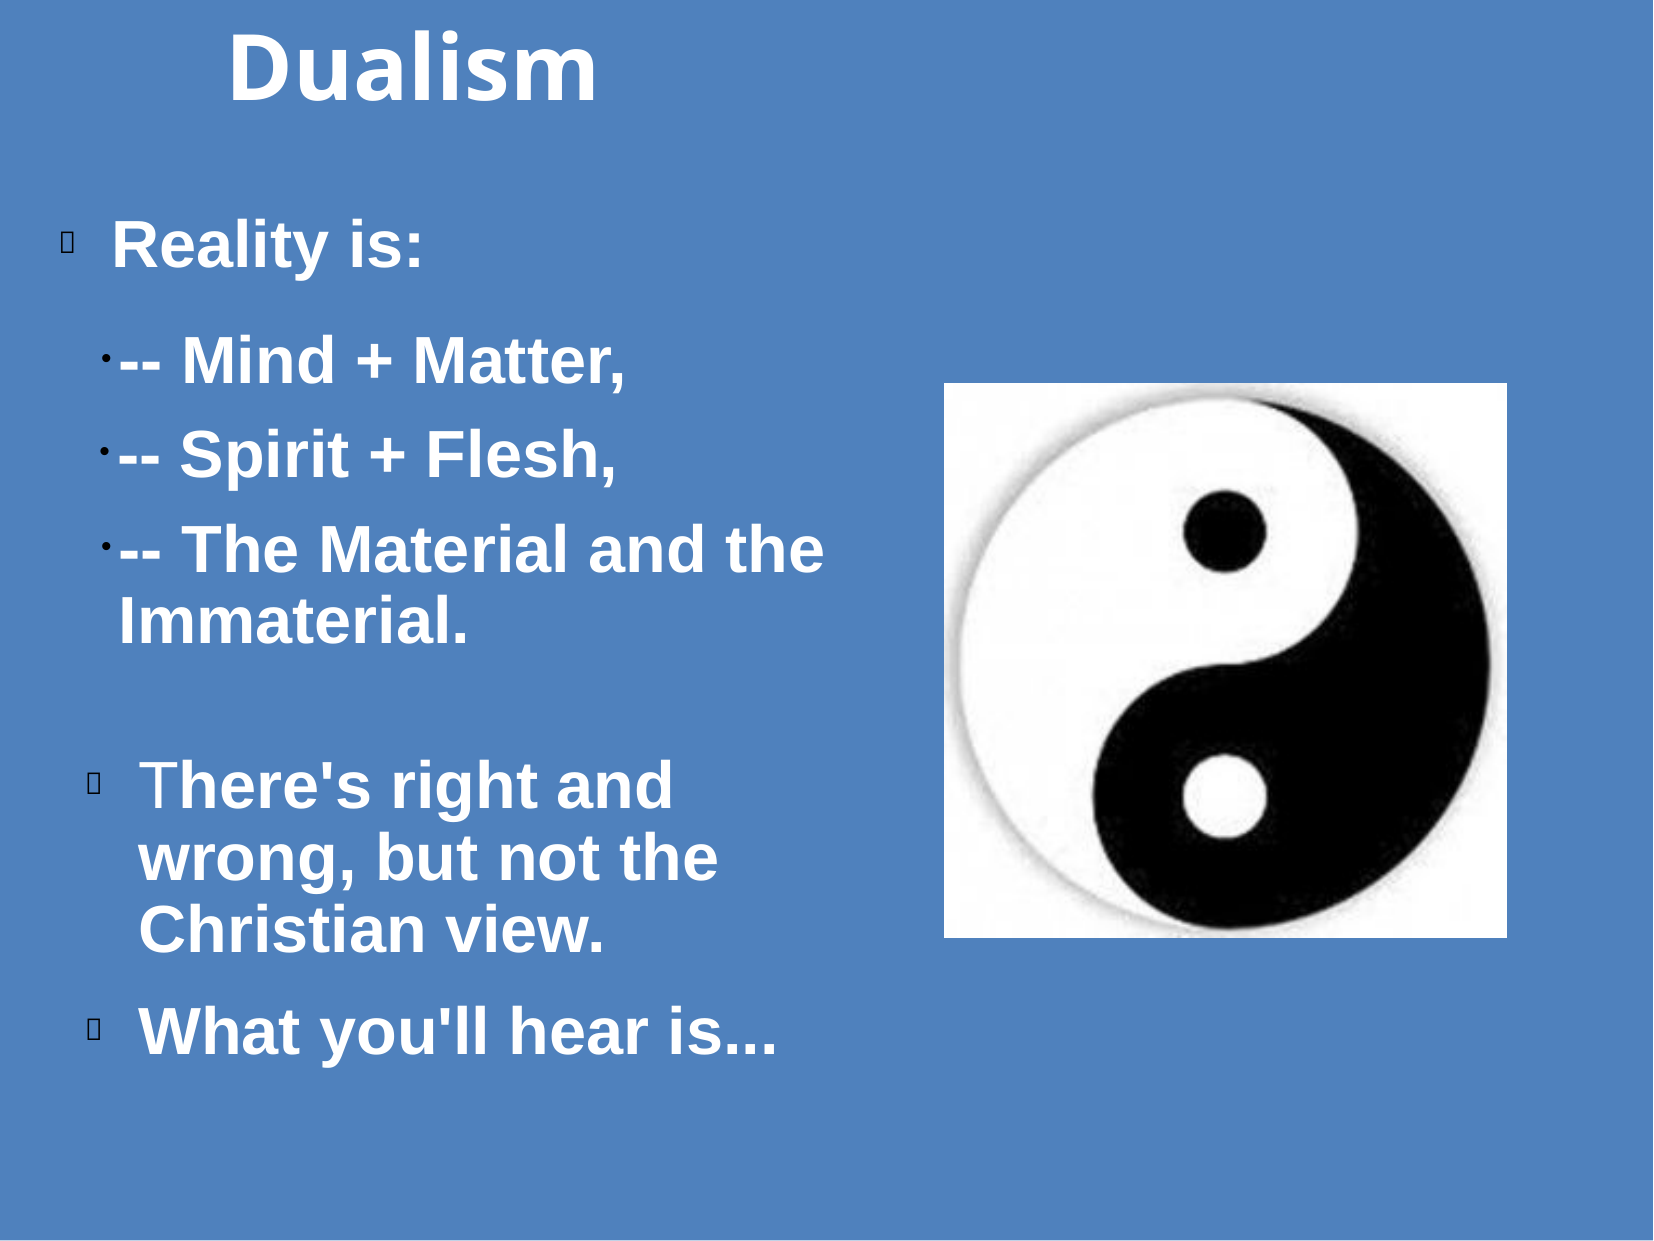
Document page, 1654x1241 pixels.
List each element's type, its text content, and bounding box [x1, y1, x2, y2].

list -- The Material and the Immaterial. [101, 514, 914, 650]
list -- Spirit + Flesh, [99, 419, 913, 508]
list Reality is: [40, 210, 854, 299]
picture [944, 383, 1507, 938]
title Dualism [89, 21, 736, 182]
list There's right and wrong, but not the Christian view. What you'll hear is... [67, 751, 814, 981]
list -- Mind + Matter, [101, 325, 865, 415]
text_box [0, 0, 1653, 1241]
